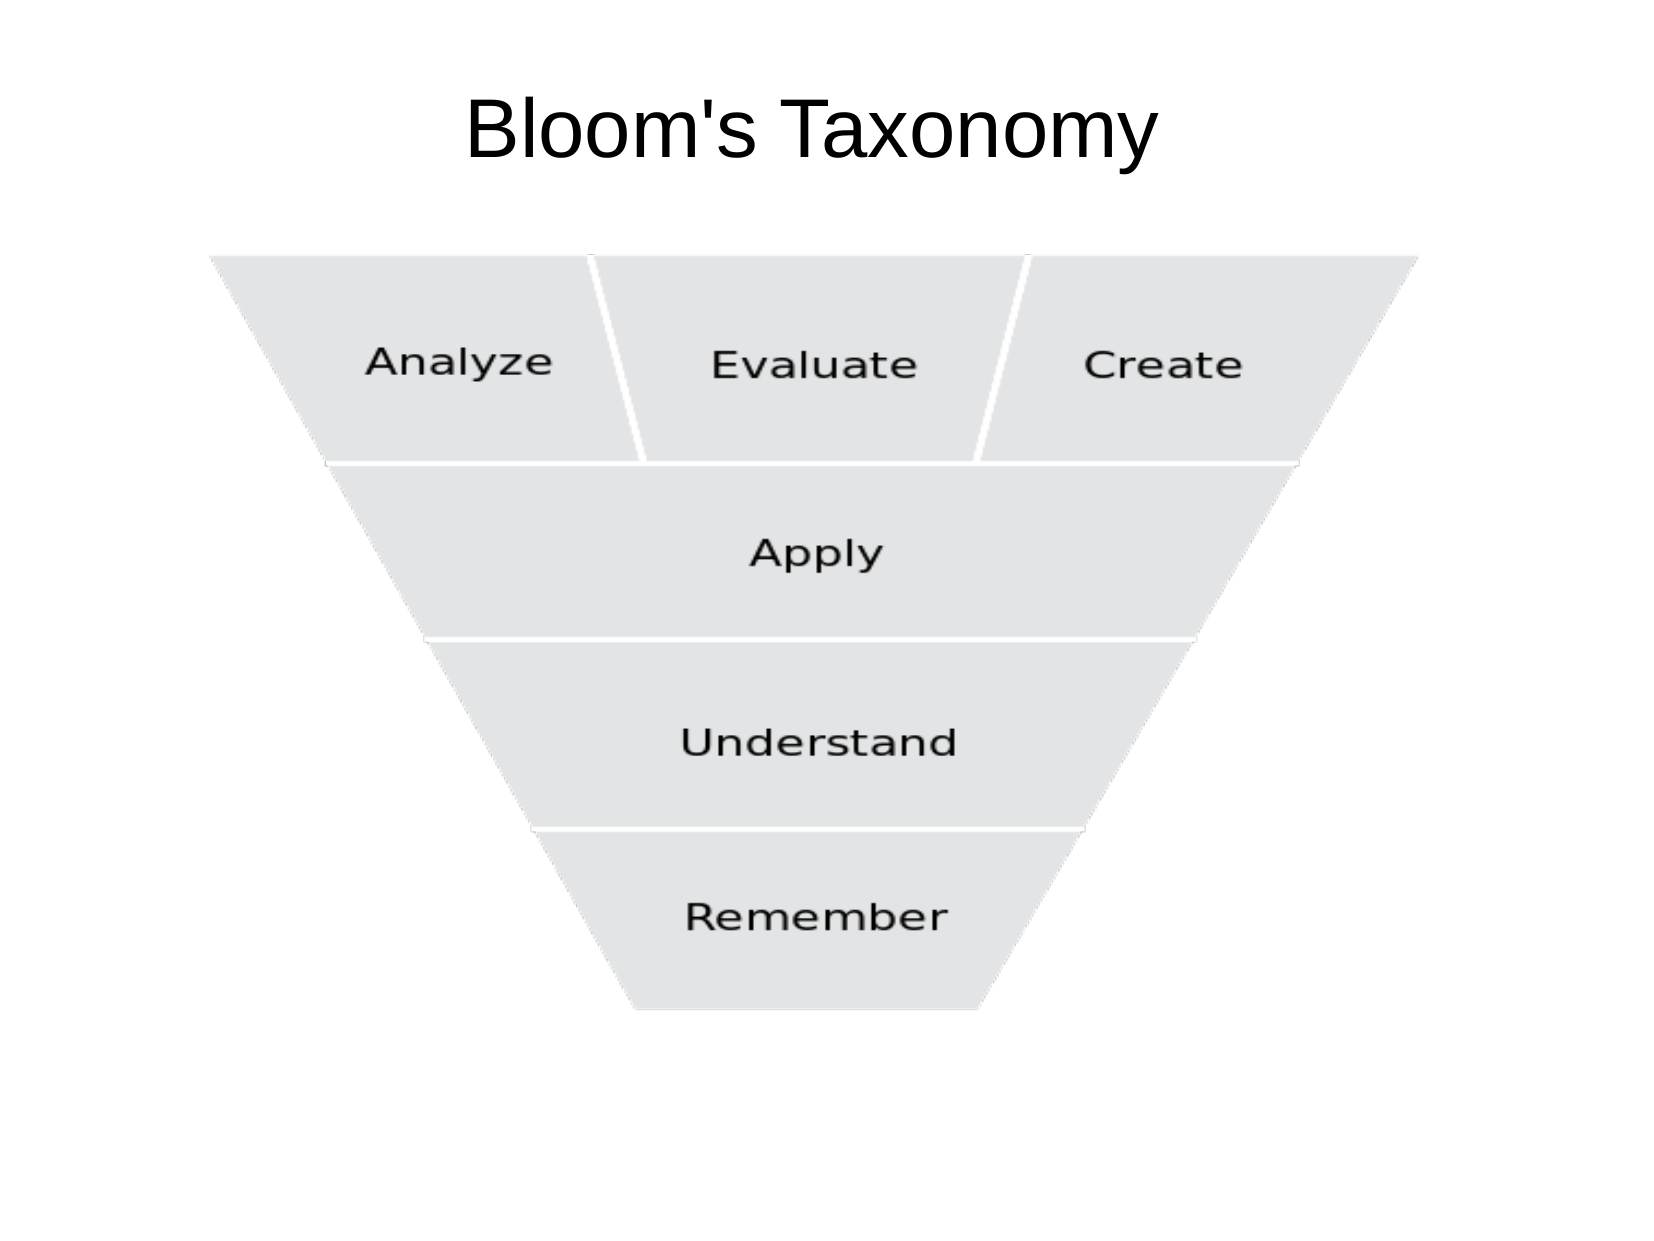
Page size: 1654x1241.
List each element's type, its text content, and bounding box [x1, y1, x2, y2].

text_box Bloom's Taxonomy [450, 75, 1201, 188]
picture [112, 187, 1538, 1088]
